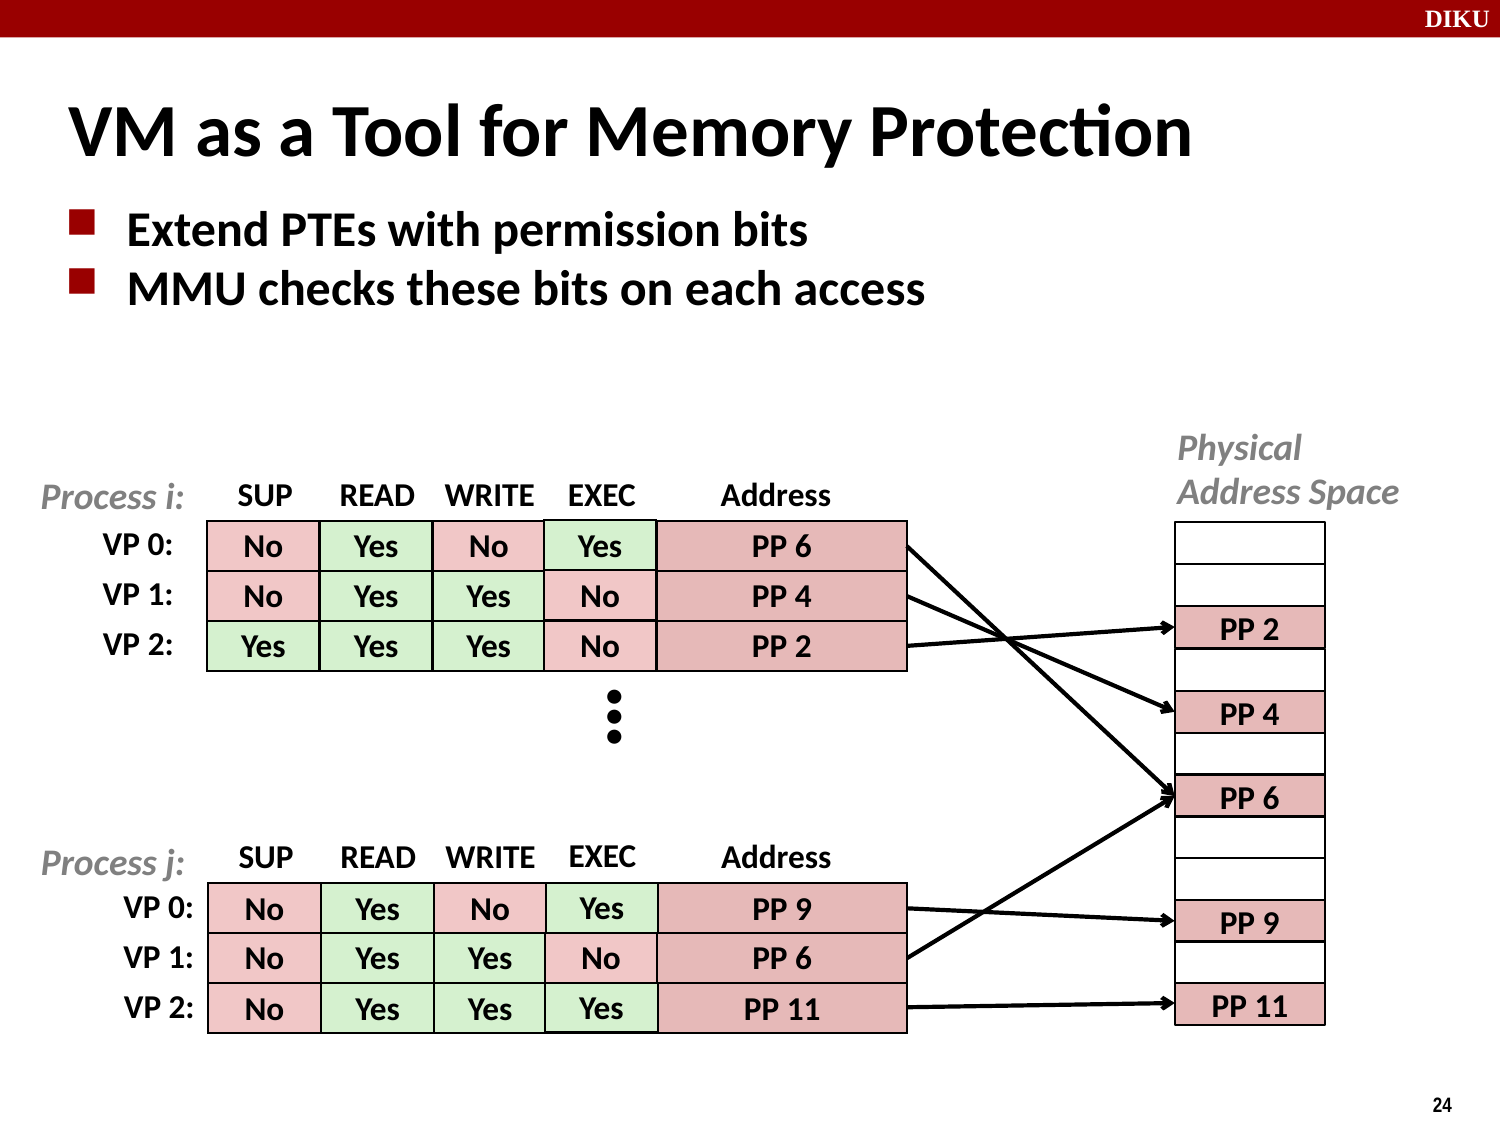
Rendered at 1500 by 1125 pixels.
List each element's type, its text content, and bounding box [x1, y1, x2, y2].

text_box PP 4 [657, 571, 907, 621]
text_box VM as a Tool for Memory Protection [53, 62, 1500, 191]
text_box PP 6 [657, 521, 907, 571]
text_box No [206, 521, 320, 571]
text_box PP 11 [657, 983, 908, 1034]
text_box Yes [544, 520, 657, 570]
text_box Address [705, 471, 846, 521]
text_box No [206, 571, 320, 621]
text_box No [433, 883, 545, 933]
text_box Yes [545, 882, 658, 933]
text_box Yes [433, 933, 544, 983]
text_box VP 2: [108, 983, 210, 1038]
text_box VP 1: [87, 570, 189, 625]
text_box SUP [223, 833, 309, 883]
text_box EXEC [553, 470, 651, 520]
text_box Yes [432, 571, 544, 621]
text_box EXEC [553, 832, 652, 882]
text_box No [432, 521, 544, 571]
text_box Extend PTEs with permission bits MMU checks these bits on each access [55, 198, 1419, 350]
text_box PP 6 [1174, 775, 1325, 815]
text_box READ [325, 833, 430, 883]
text_box Physical Address Space [1162, 418, 1438, 522]
text_box Yes [321, 983, 433, 1034]
text_box READ [324, 471, 429, 521]
text_box Process j: [25, 836, 201, 896]
text_box Yes [321, 883, 433, 933]
text_box VP 1: [108, 933, 210, 983]
text_box VP 0: [87, 520, 189, 570]
text_box Process i: [25, 470, 200, 531]
text_box • • • [591, 683, 632, 778]
text_box Yes [320, 621, 432, 671]
text_box PP 2 [1174, 606, 1325, 648]
text_box PP 2 [657, 621, 907, 671]
text_box SUP [222, 471, 308, 521]
text_box Address [706, 833, 847, 883]
text_box No [544, 933, 658, 984]
text_box No [210, 883, 321, 933]
text_box WRITE [430, 833, 551, 883]
text_box No [210, 983, 321, 1034]
text_box Yes [432, 621, 544, 671]
text_box Yes [545, 984, 658, 1033]
text_box [1174, 858, 1325, 900]
text_box PP 9 [1174, 900, 1325, 940]
text_box Yes [433, 983, 547, 1034]
text_box Yes [320, 521, 432, 571]
text_box PP 9 [658, 883, 908, 933]
text_box VP 2: [88, 620, 189, 675]
text_box No [210, 933, 321, 983]
text_box Yes [320, 571, 432, 621]
text_box WRITE [429, 471, 550, 521]
text_box VP 0: [108, 883, 210, 933]
text_box PP 11 [1175, 983, 1325, 1025]
text_box No [544, 621, 657, 671]
text_box Yes [321, 933, 433, 983]
text_box PP 4 [1174, 690, 1325, 732]
text_box PP 6 [658, 933, 908, 983]
text_box No [544, 570, 657, 621]
text_box Yes [206, 621, 320, 671]
